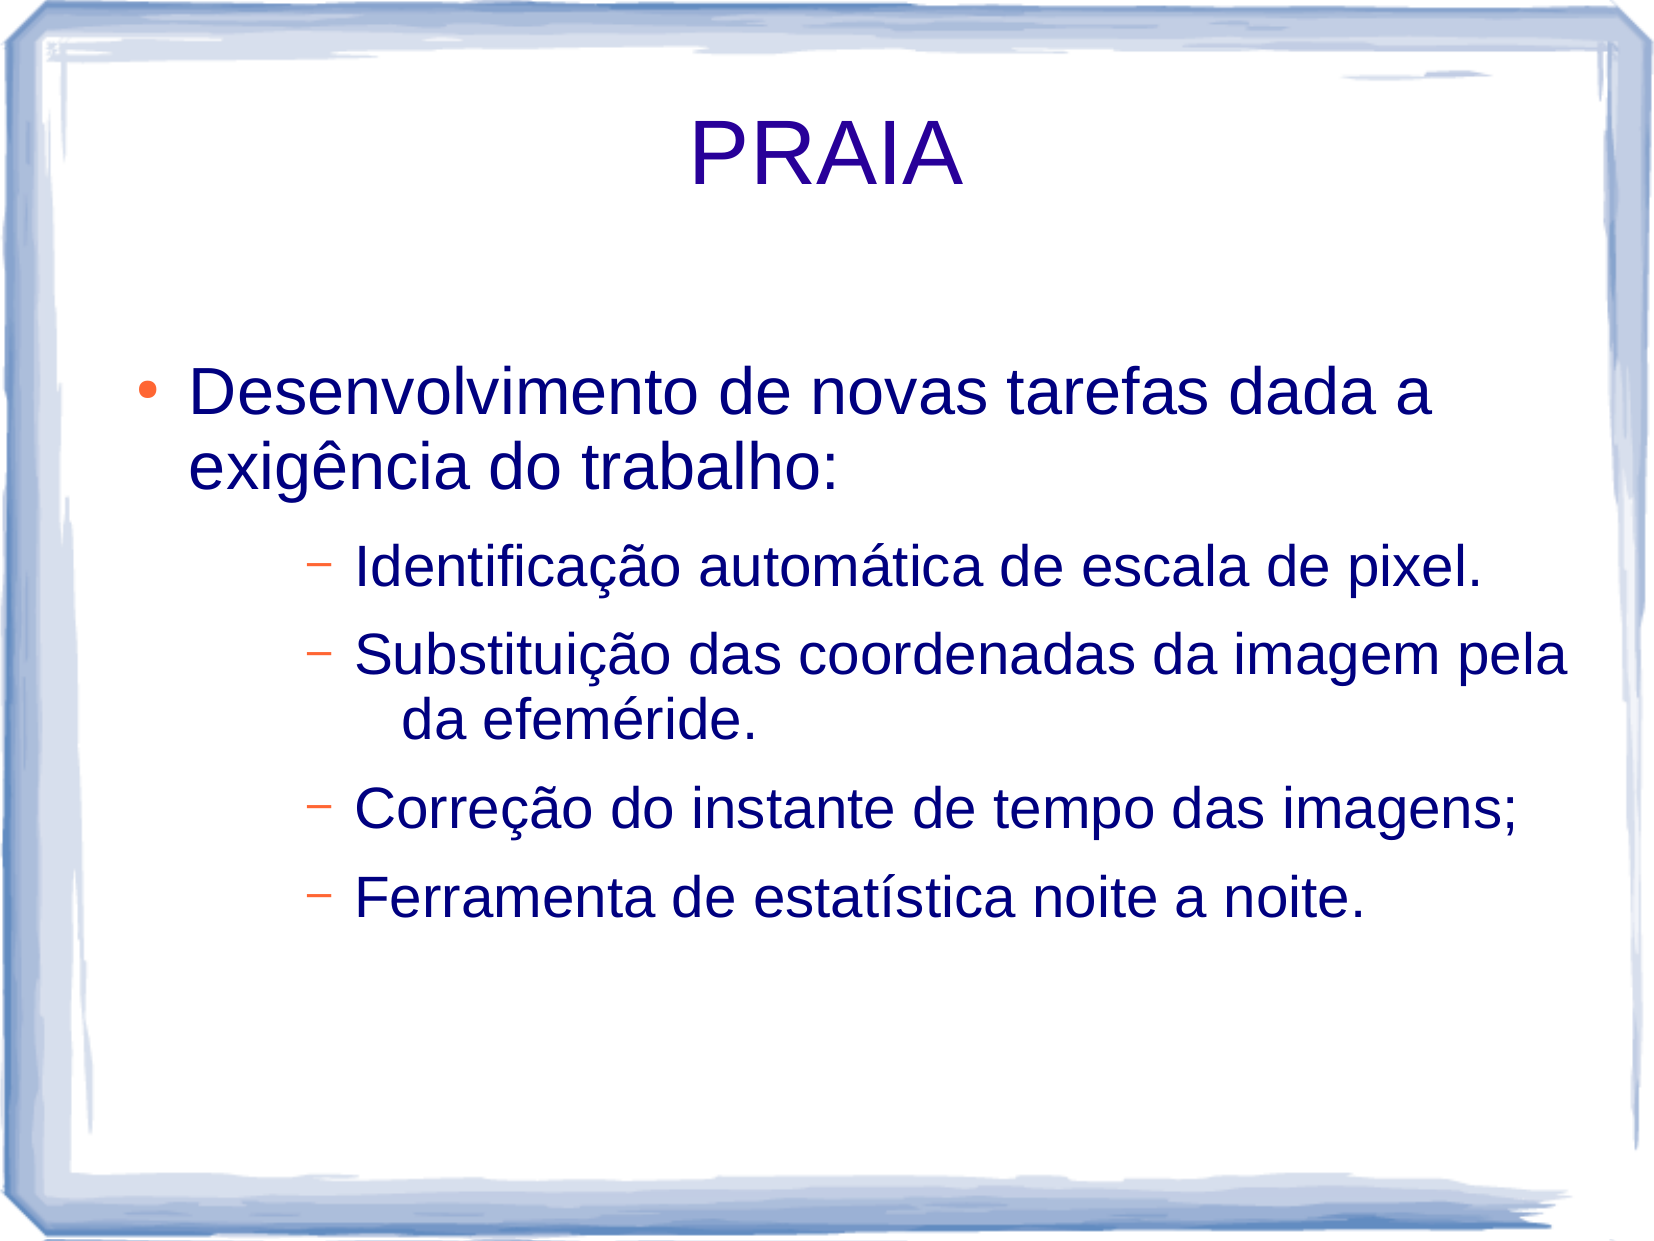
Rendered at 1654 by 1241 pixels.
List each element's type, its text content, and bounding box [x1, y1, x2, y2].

title PRAIA [82, 49, 1571, 257]
list Desenvolvimento de novas tarefas dada a exigência do trabalho: Identificação automática de escala de pixel. Substituição das coordenadas da imagem pela da efeméride. Correção do instante de tempo das imagens; Ferramenta de estatística noite a noite. [118, 354, 1571, 975]
picture [0, 0, 1654, 1241]
